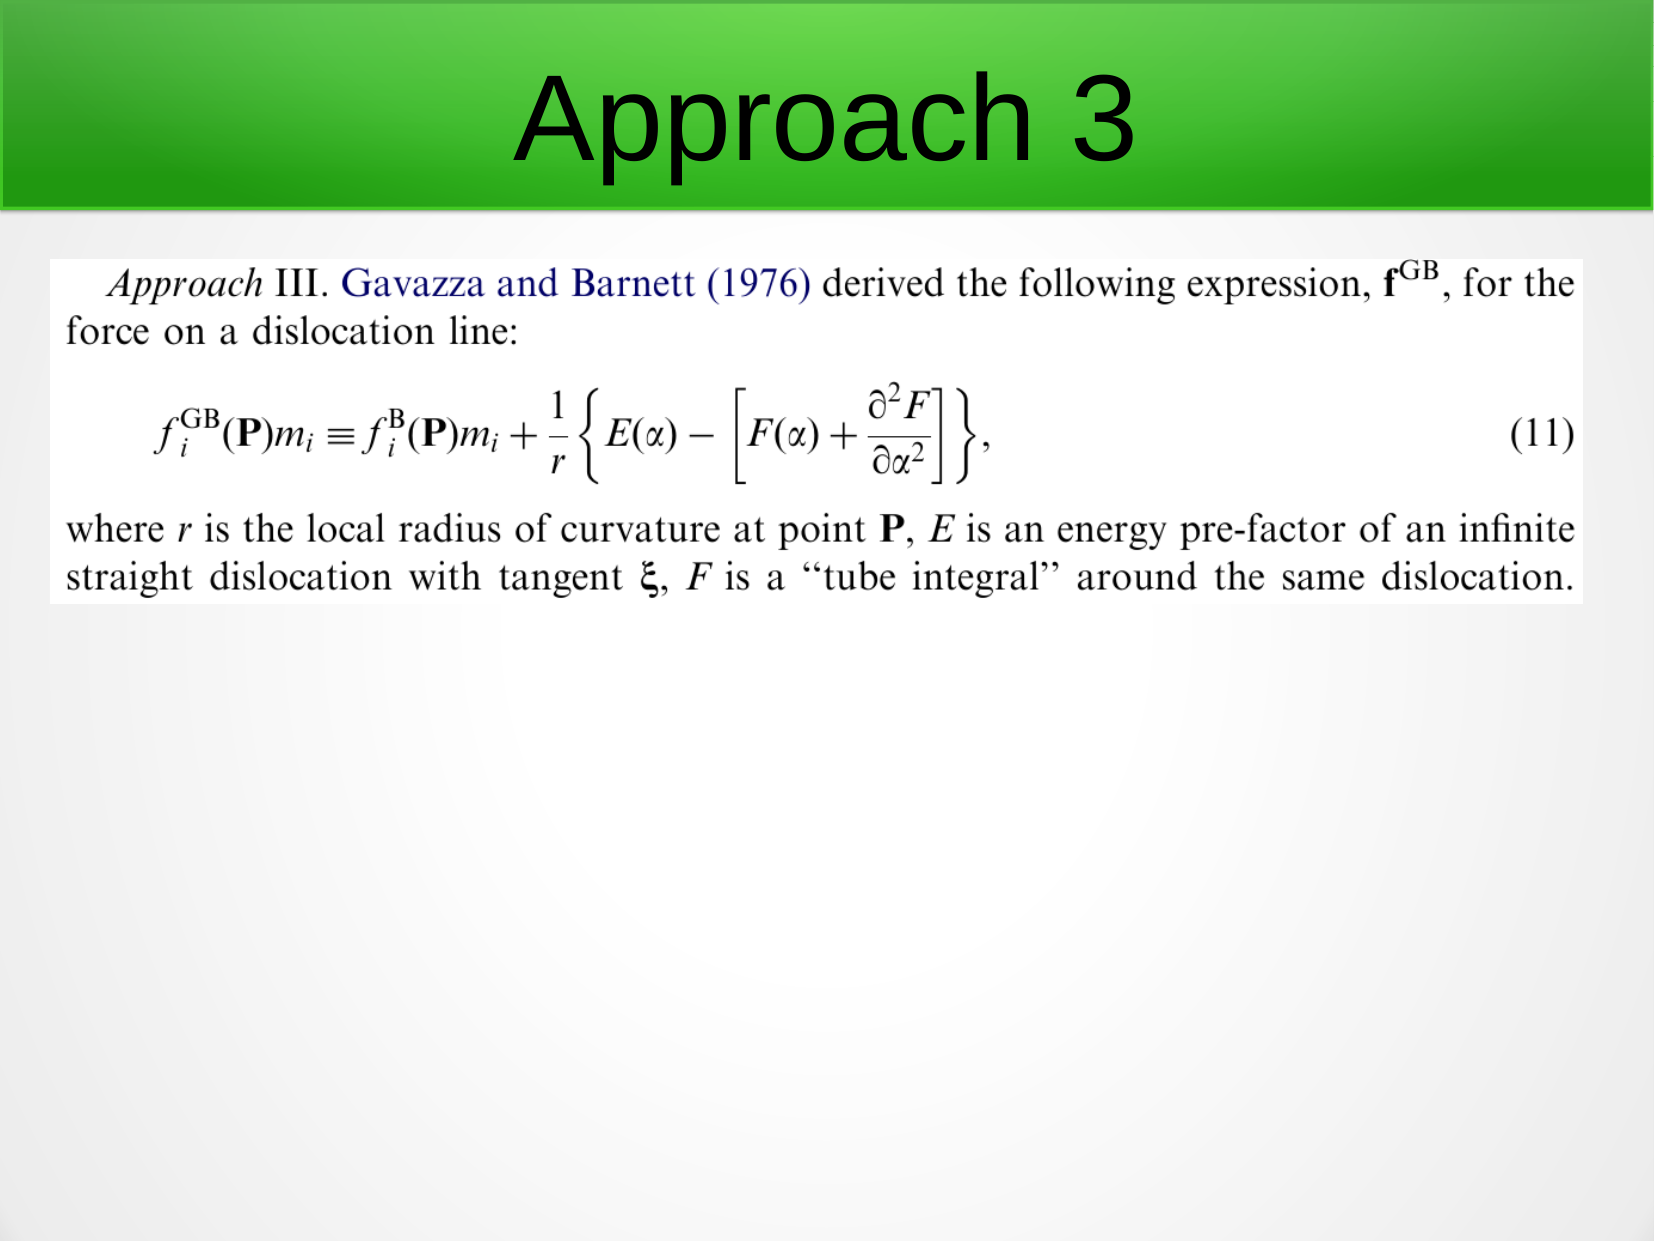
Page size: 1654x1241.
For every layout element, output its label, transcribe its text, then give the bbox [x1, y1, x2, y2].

picture [50, 259, 1583, 604]
title Approach 3 [82, 47, 1571, 189]
